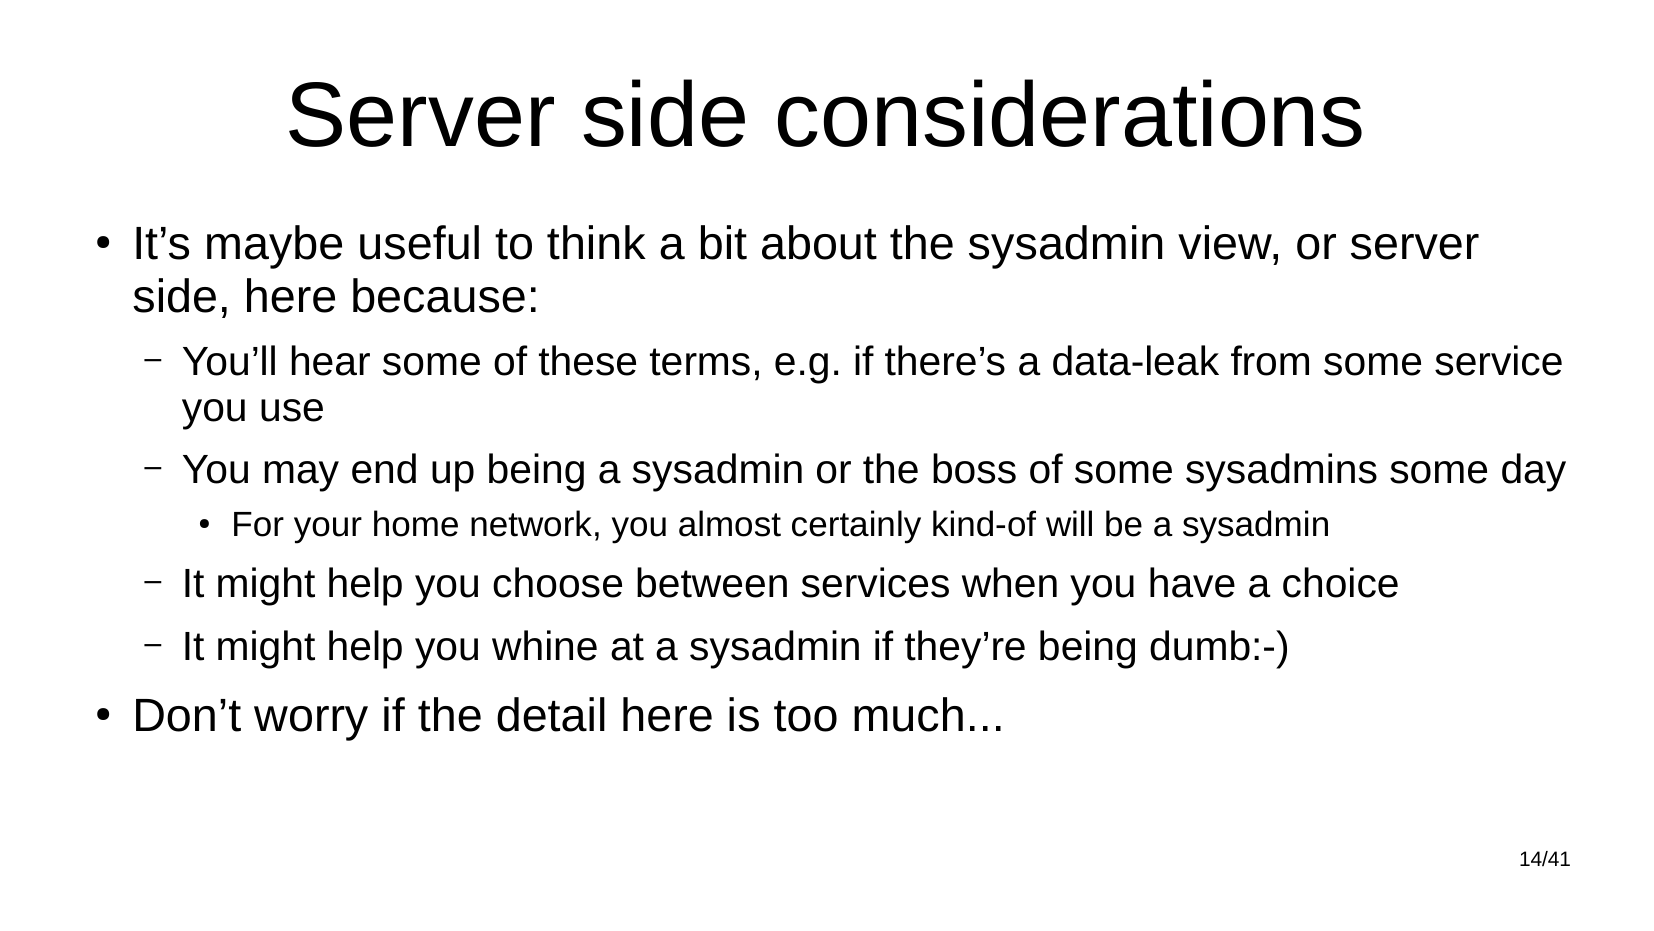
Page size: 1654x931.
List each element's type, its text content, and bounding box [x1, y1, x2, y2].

title Server side considerations [82, 37, 1571, 193]
list It’s maybe useful to think a bit about the sysadmin view, or server side, here because: You’ll hear some of these terms, e.g. if there’s a data-leak from some service you use You may end up being a sysadmin or the boss of some sysadmins some day For your home network, you almost certainly kind-of will be a sysadmin It might help you choose between services when you have a choice It might help you whine at a sysadmin if they’re being dumb:-) Don’t worry if the detail here is too much... [82, 217, 1571, 758]
